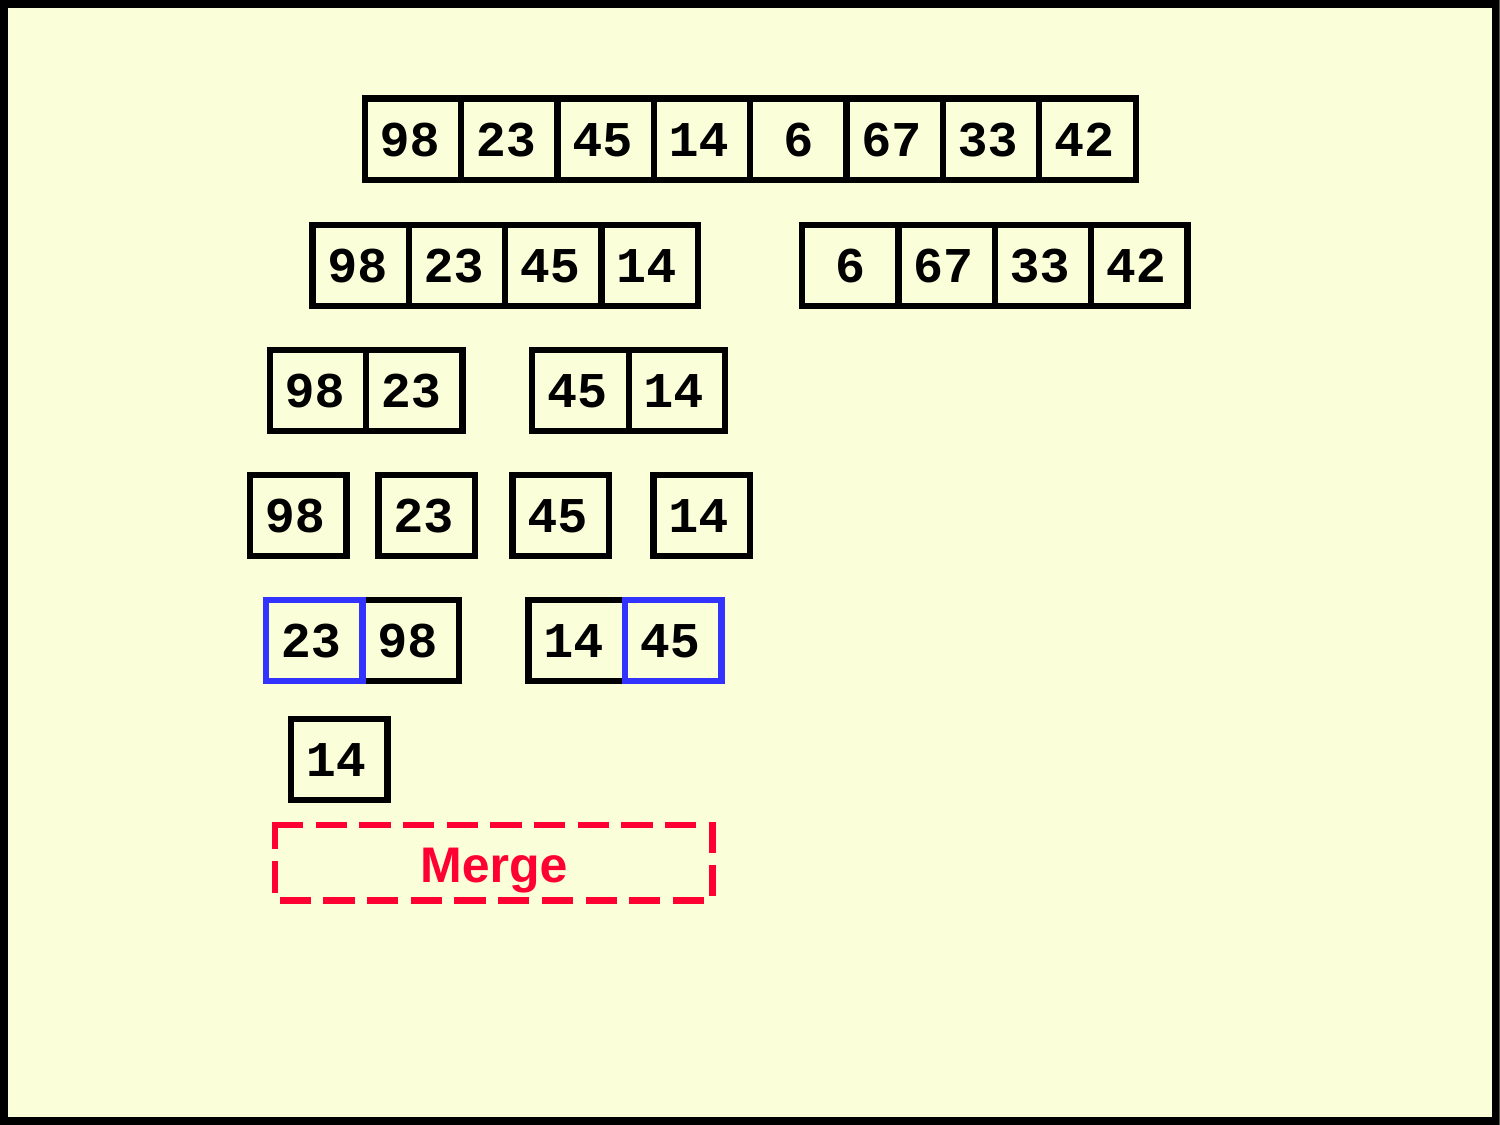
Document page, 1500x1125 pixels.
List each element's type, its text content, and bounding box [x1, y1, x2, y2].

text_box 45 [512, 474, 609, 557]
text_box 42 [1091, 224, 1188, 307]
text_box Merge [275, 824, 713, 901]
text_box 98 [249, 474, 347, 557]
text_box 23 [367, 350, 463, 432]
text_box 98 [364, 98, 462, 180]
text_box 33 [942, 98, 1039, 180]
text_box 14 [528, 600, 624, 682]
text_box 14 [291, 718, 388, 801]
text_box 45 [532, 350, 628, 432]
text_box 98 [363, 600, 459, 682]
text_box 6 [802, 224, 899, 307]
text_box 14 [628, 350, 726, 432]
text_box 33 [994, 224, 1091, 307]
text_box 6 [750, 98, 847, 180]
text_box 23 [409, 224, 506, 307]
text_box 45 [506, 224, 601, 307]
text_box 23 [378, 474, 475, 557]
text_box 67 [899, 224, 994, 307]
text_box 23 [266, 600, 363, 682]
text_box 45 [624, 600, 722, 682]
text_box 98 [312, 224, 409, 307]
text_box 45 [558, 98, 653, 180]
text_box 14 [601, 224, 698, 307]
text_box 14 [653, 474, 751, 557]
text_box 42 [1039, 98, 1136, 180]
text_box 14 [653, 98, 750, 180]
text_box 23 [462, 98, 558, 180]
text_box 98 [269, 350, 367, 432]
text_box 67 [847, 98, 942, 180]
